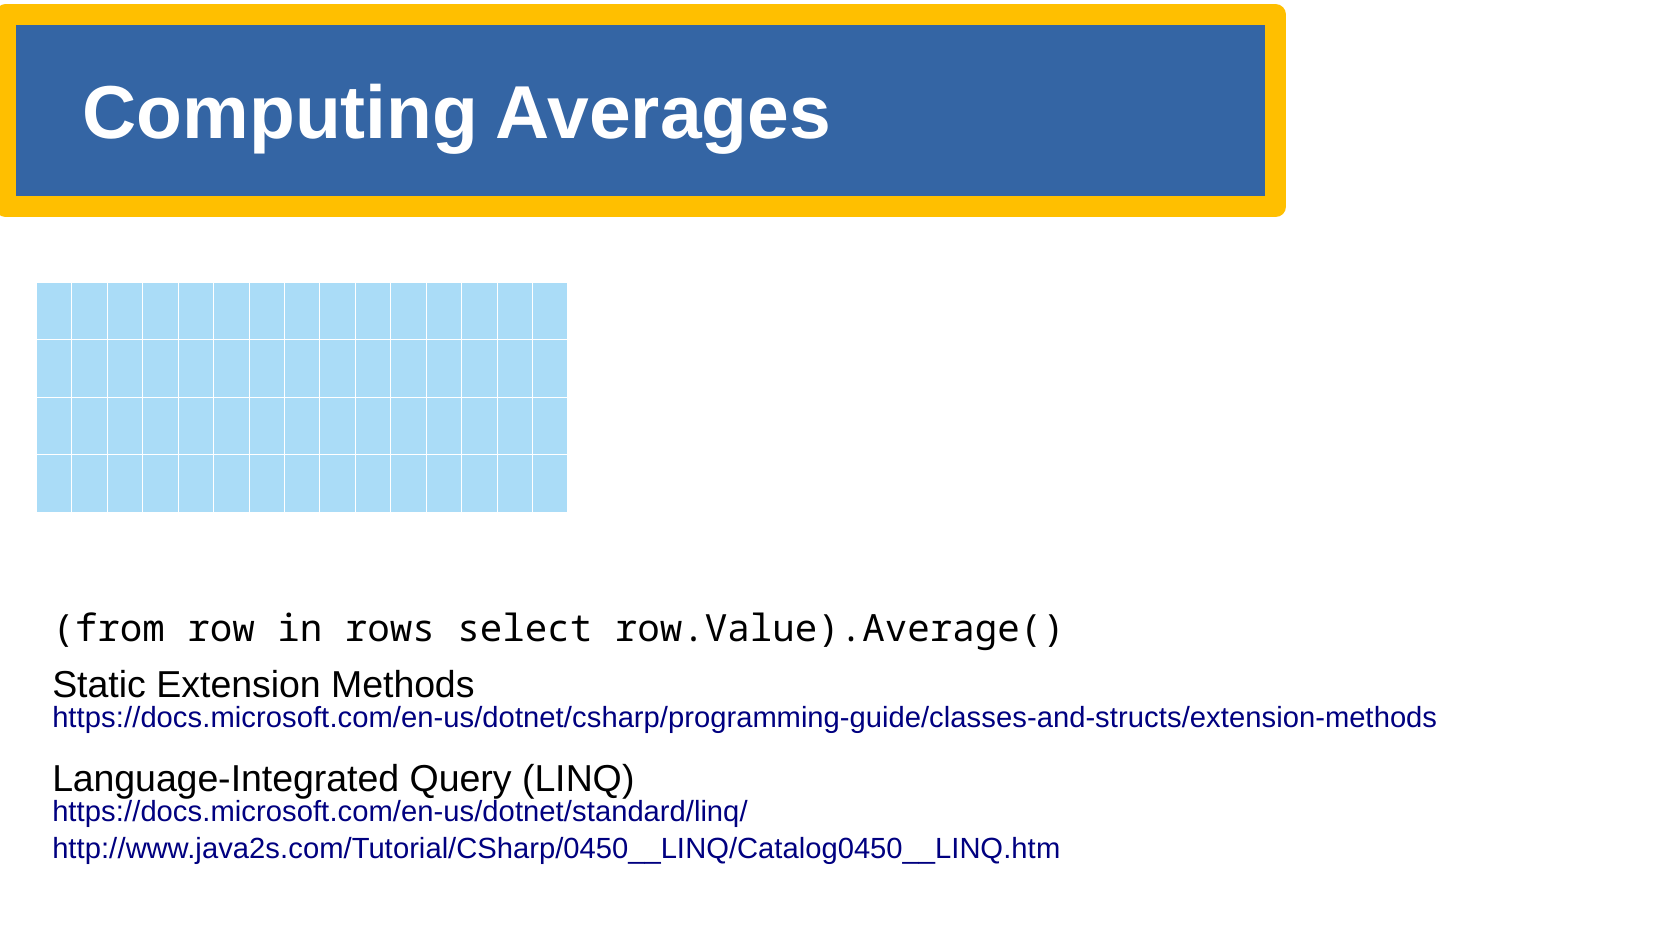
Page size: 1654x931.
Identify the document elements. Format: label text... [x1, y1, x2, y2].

table_cell [533, 398, 567, 454]
table_header [427, 283, 461, 339]
table_header [250, 283, 284, 339]
table_cell [108, 455, 142, 512]
table_header [179, 283, 213, 339]
text_box (from row in rows select row.Value).Average() [37, 594, 1276, 647]
table_cell [427, 455, 461, 512]
table_cell [250, 398, 284, 454]
table_cell [285, 340, 319, 397]
table_cell [533, 455, 567, 512]
table_cell [179, 340, 213, 397]
table_cell [72, 455, 107, 512]
table_cell [143, 455, 178, 512]
table_cell [37, 398, 71, 454]
table_header [72, 283, 107, 339]
table_cell [179, 455, 213, 512]
table_cell [427, 340, 461, 397]
table_cell [391, 398, 426, 454]
text_box Language-Integrated Query (LINQ) [37, 750, 1012, 807]
table_cell [250, 340, 284, 397]
text_box https://docs.microsoft.com/en-us/dotnet/csharp/programming-guide/classes-and-structs/extension-methods [37, 693, 1654, 731]
table_cell [356, 340, 390, 397]
table_cell [356, 455, 390, 512]
table_cell [143, 398, 178, 454]
table_cell [391, 455, 426, 512]
table_cell [214, 340, 249, 397]
table_cell [462, 398, 497, 454]
table_cell [356, 398, 390, 454]
text_box Static Extension Methods [37, 655, 490, 693]
table_cell [250, 455, 284, 512]
table_cell [214, 455, 249, 512]
table_cell [72, 340, 107, 397]
table_cell [285, 455, 319, 512]
table_header [108, 283, 142, 339]
table_header [498, 283, 532, 339]
table_header [356, 283, 390, 339]
table_cell [285, 398, 319, 454]
table_header [285, 283, 319, 339]
table_header [214, 283, 249, 339]
title Computing Averages [82, 35, 1235, 189]
table_cell [108, 398, 142, 454]
table_header [37, 283, 71, 339]
table_cell [214, 398, 249, 454]
table_cell [498, 398, 532, 454]
table_header [143, 283, 178, 339]
text_box https://docs.microsoft.com/en-us/dotnet/standard/linq/ [37, 787, 957, 845]
table_cell [37, 455, 71, 512]
table_cell [498, 340, 532, 397]
table_cell [391, 340, 426, 397]
table_header [533, 283, 567, 339]
table_header [320, 283, 355, 339]
table_cell [320, 455, 355, 512]
table_cell [320, 340, 355, 397]
table_cell [462, 455, 497, 512]
table_cell [462, 340, 497, 397]
table_cell [427, 398, 461, 454]
table_cell [320, 398, 355, 454]
table_cell [37, 340, 71, 397]
table_header [391, 283, 426, 339]
table_header [462, 283, 497, 339]
table_cell [108, 340, 142, 397]
table_cell [498, 455, 532, 512]
text_box http://www.java2s.com/Tutorial/CSharp/0450__LINQ/Catalog0450__LINQ.htm [37, 825, 1358, 882]
table_cell [179, 398, 213, 454]
table_cell [143, 340, 178, 397]
table_cell [72, 398, 107, 454]
table_cell [533, 340, 567, 397]
